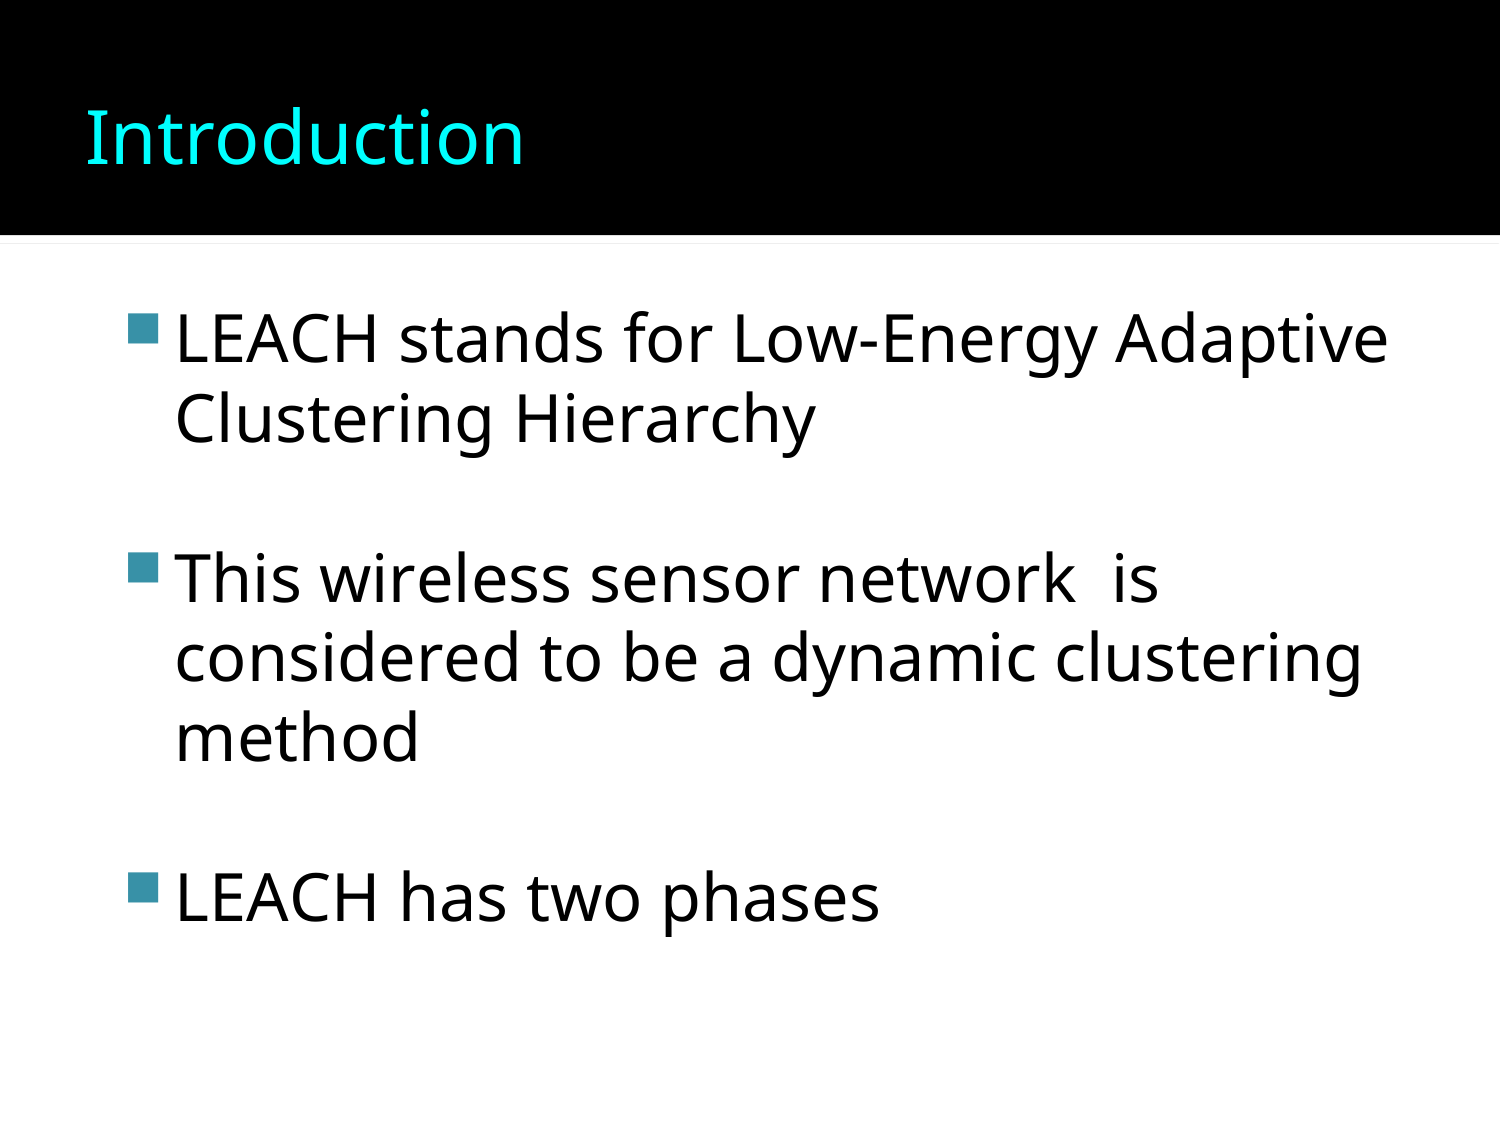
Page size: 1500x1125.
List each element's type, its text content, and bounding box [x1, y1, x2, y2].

text_box LEACH stands for Low-Energy Adaptive Clustering Hierarchy This wireless sensor network is considered to be a dynamic clustering method LEACH has two phases [94, 280, 1445, 1040]
text_box Introduction [70, 82, 1217, 189]
